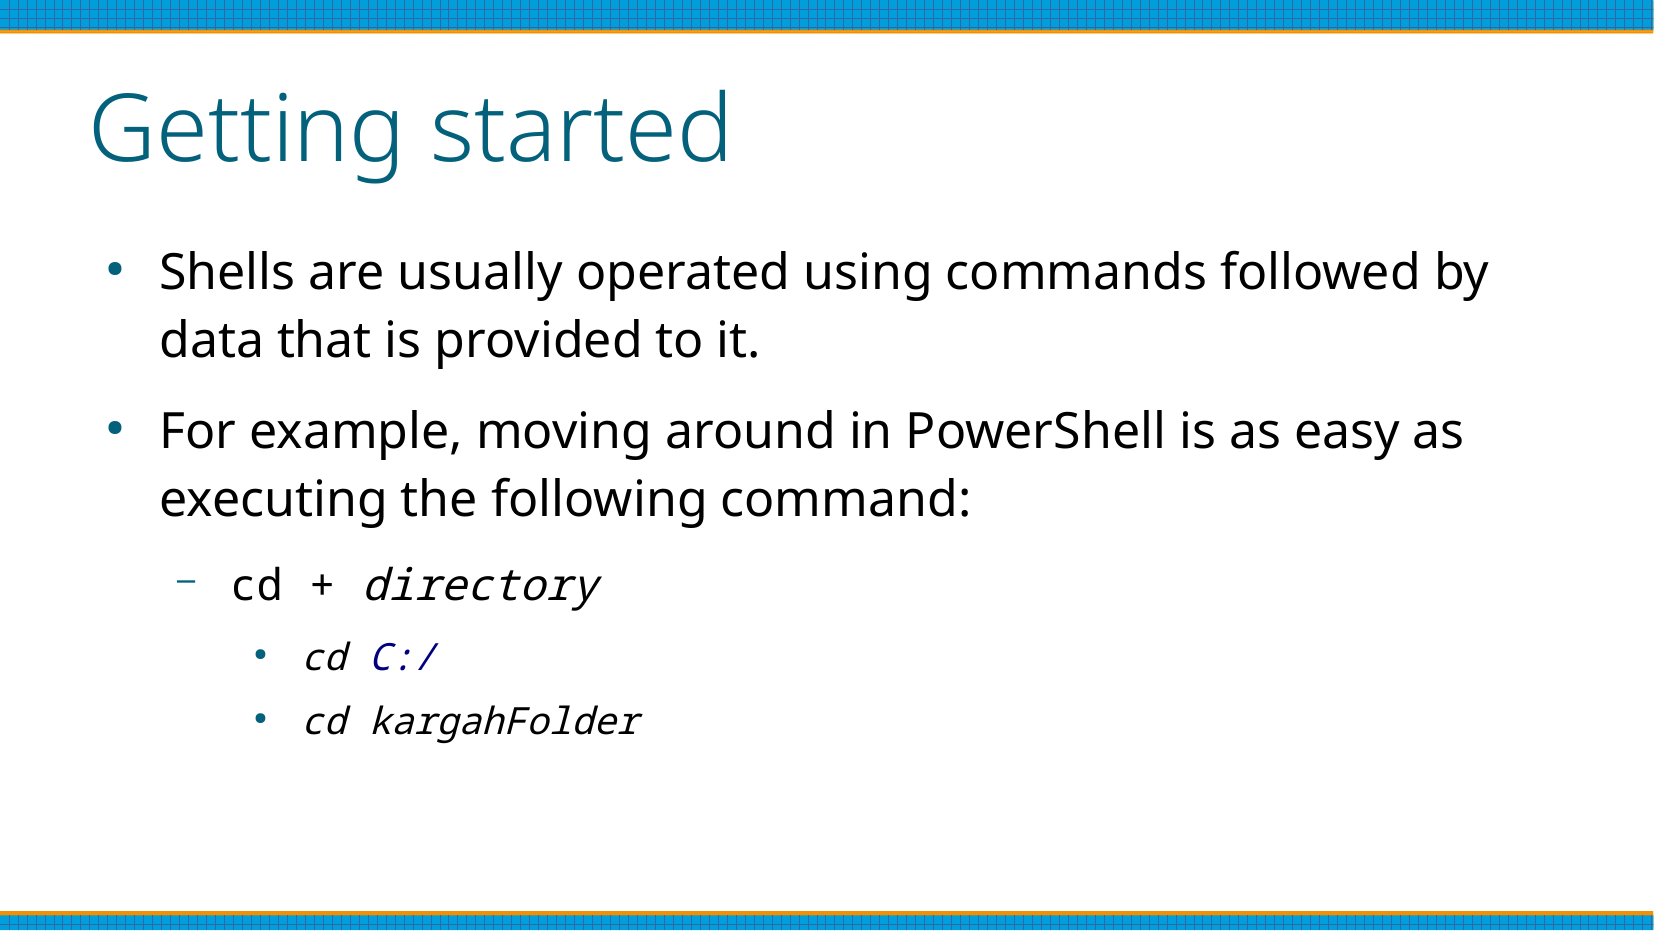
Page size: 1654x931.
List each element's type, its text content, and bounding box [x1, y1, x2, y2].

list Shells are usually operated using commands followed by data that is provided to it. For example, moving around in PowerShell is as easy as executing the following command: cd + directory cd C:/ cd kargahFolder [88, 236, 1565, 901]
title Getting started [88, 44, 1565, 207]
